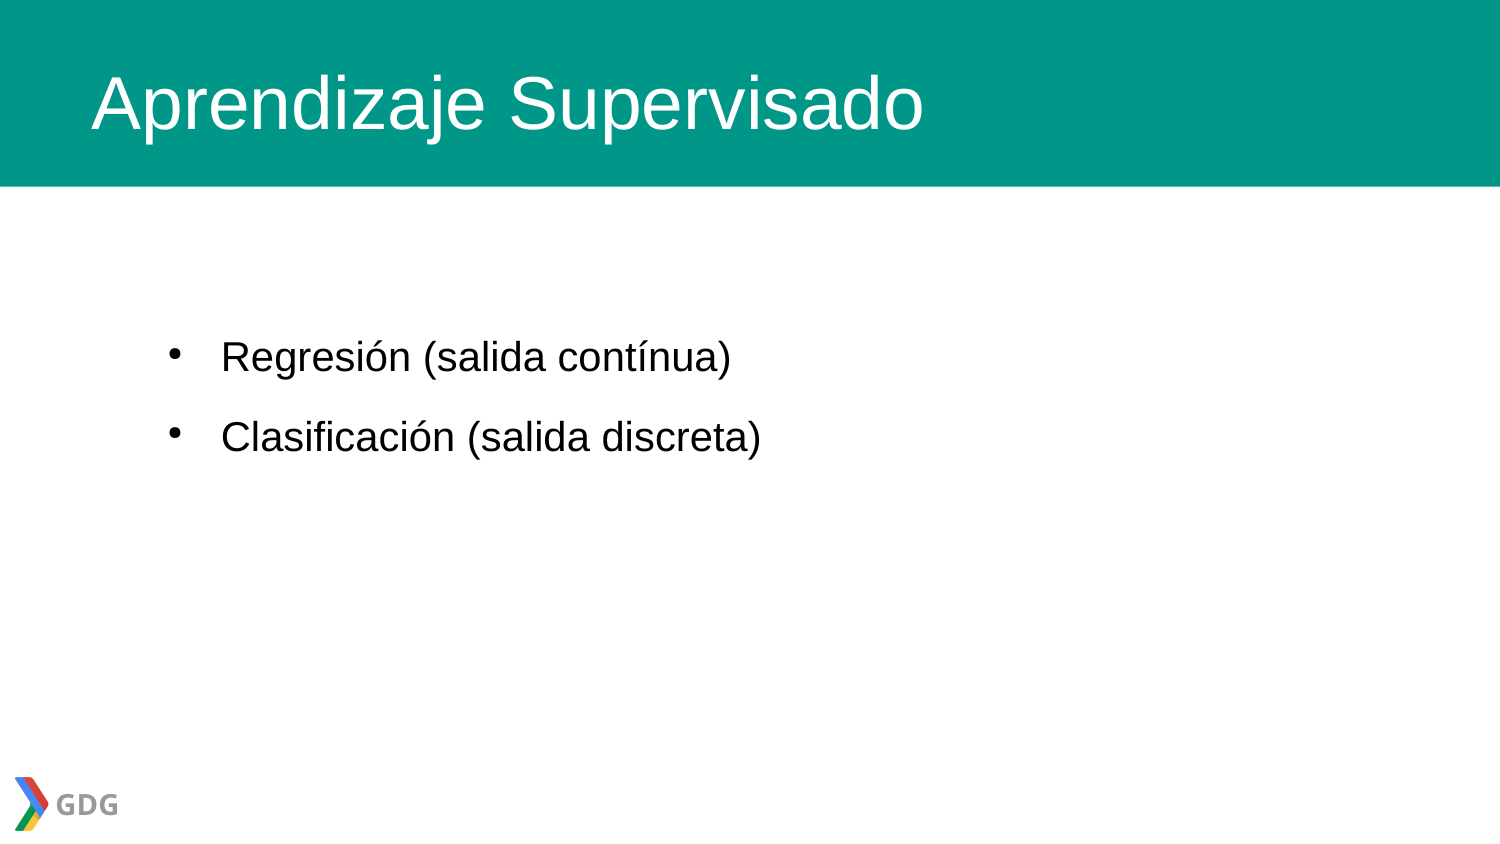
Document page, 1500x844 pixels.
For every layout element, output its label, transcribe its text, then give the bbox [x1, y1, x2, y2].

title Aprendizaje Supervisado [76, 17, 1404, 160]
list Regresión (salida contínua) Clasificación (salida discreta) [135, 315, 801, 844]
picture [15, 777, 49, 831]
